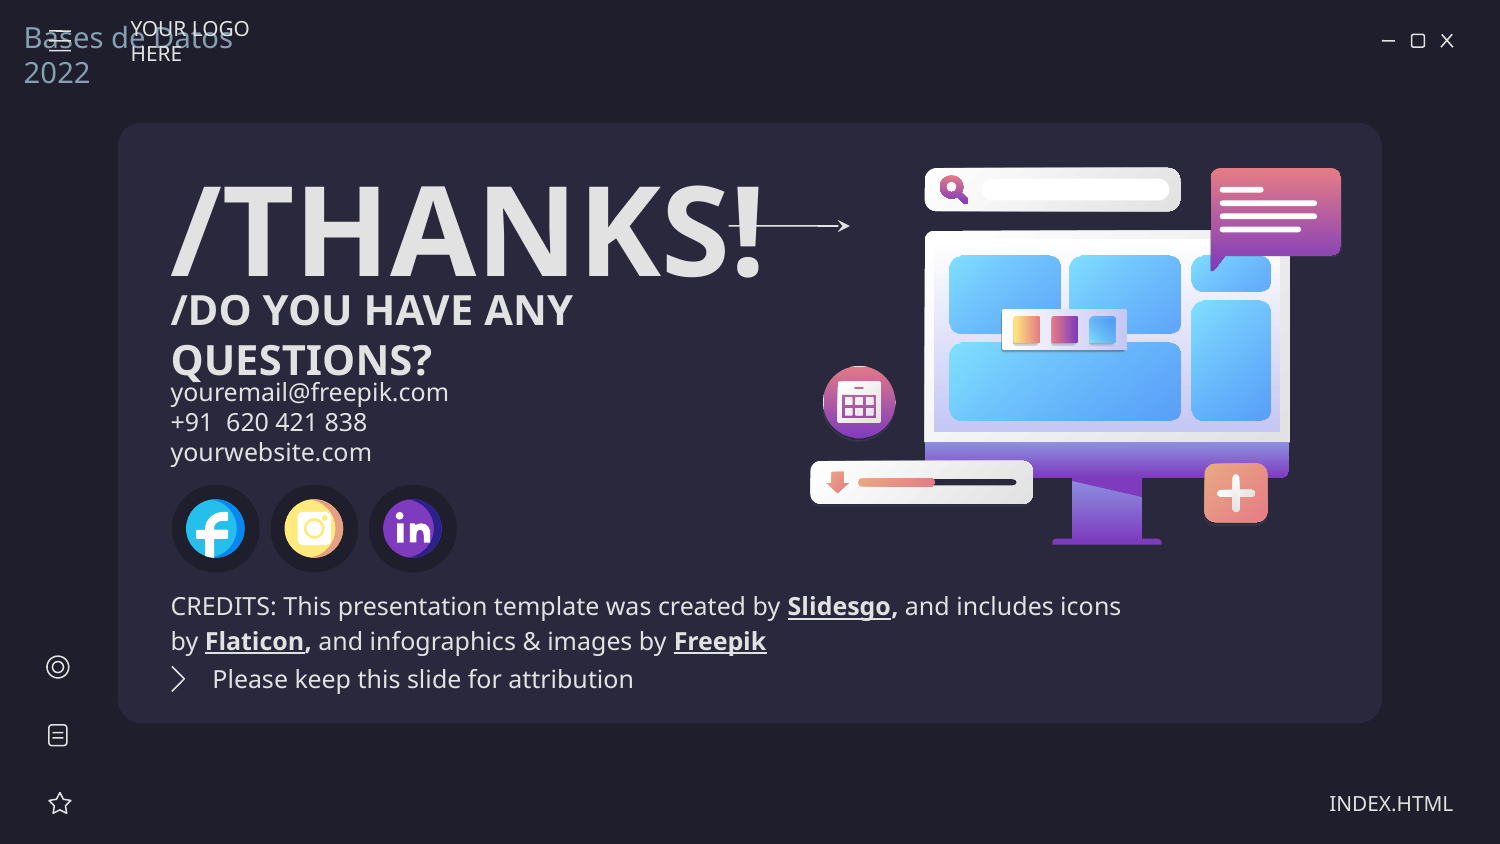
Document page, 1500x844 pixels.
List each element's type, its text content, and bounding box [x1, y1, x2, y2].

title /THANKS! [155, 155, 859, 296]
text_box YOUR LOGO HERE [130, 17, 306, 64]
subtitle Please keep this slide for attribution [197, 656, 823, 702]
subtitle /DO YOU HAVE ANY QUESTIONS? [155, 296, 860, 372]
subtitle youremail@freepik.com +91 620 421 838 yourwebsite.com [155, 371, 599, 471]
text_box [924, 167, 1181, 212]
text_box INDEX.HTML [1278, 780, 1453, 826]
text_box [369, 484, 457, 573]
text_box [270, 484, 359, 573]
text_box [823, 365, 896, 439]
text_box [810, 167, 1342, 545]
text_box [171, 484, 260, 573]
